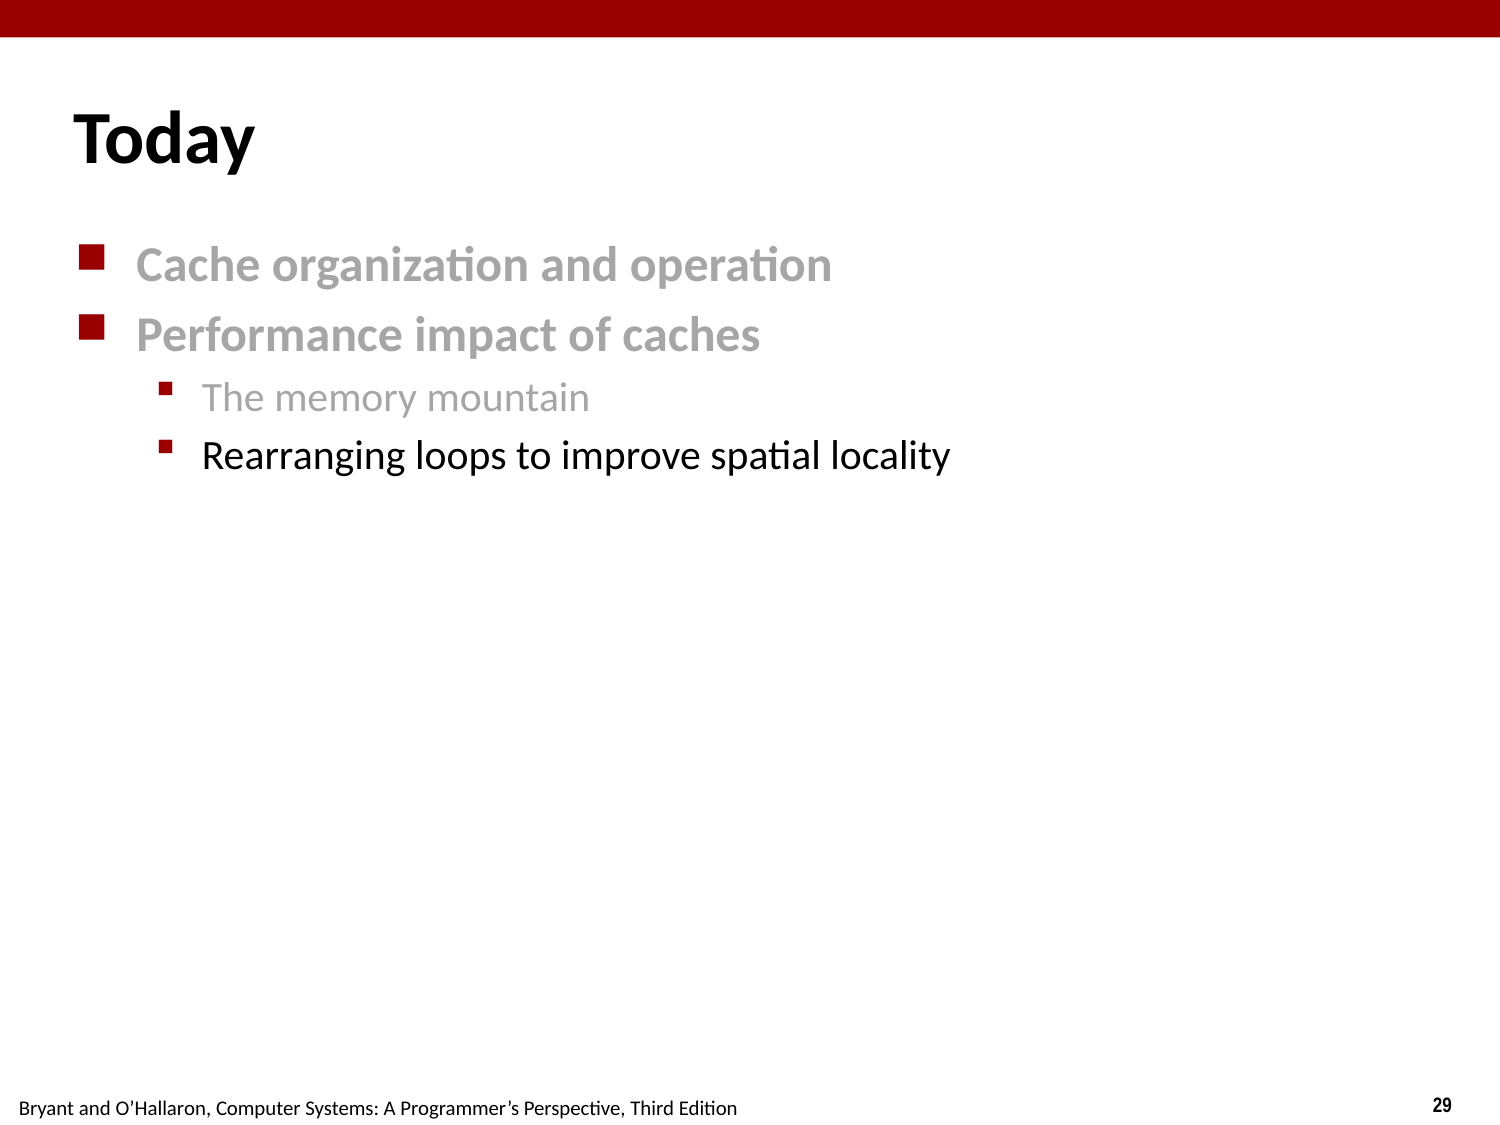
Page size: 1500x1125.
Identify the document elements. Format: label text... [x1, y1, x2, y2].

title Today [58, 71, 1304, 197]
list Cache organization and operation Performance impact of caches The memory mountain Rearranging loops to improve spatial locality [65, 223, 1361, 1040]
